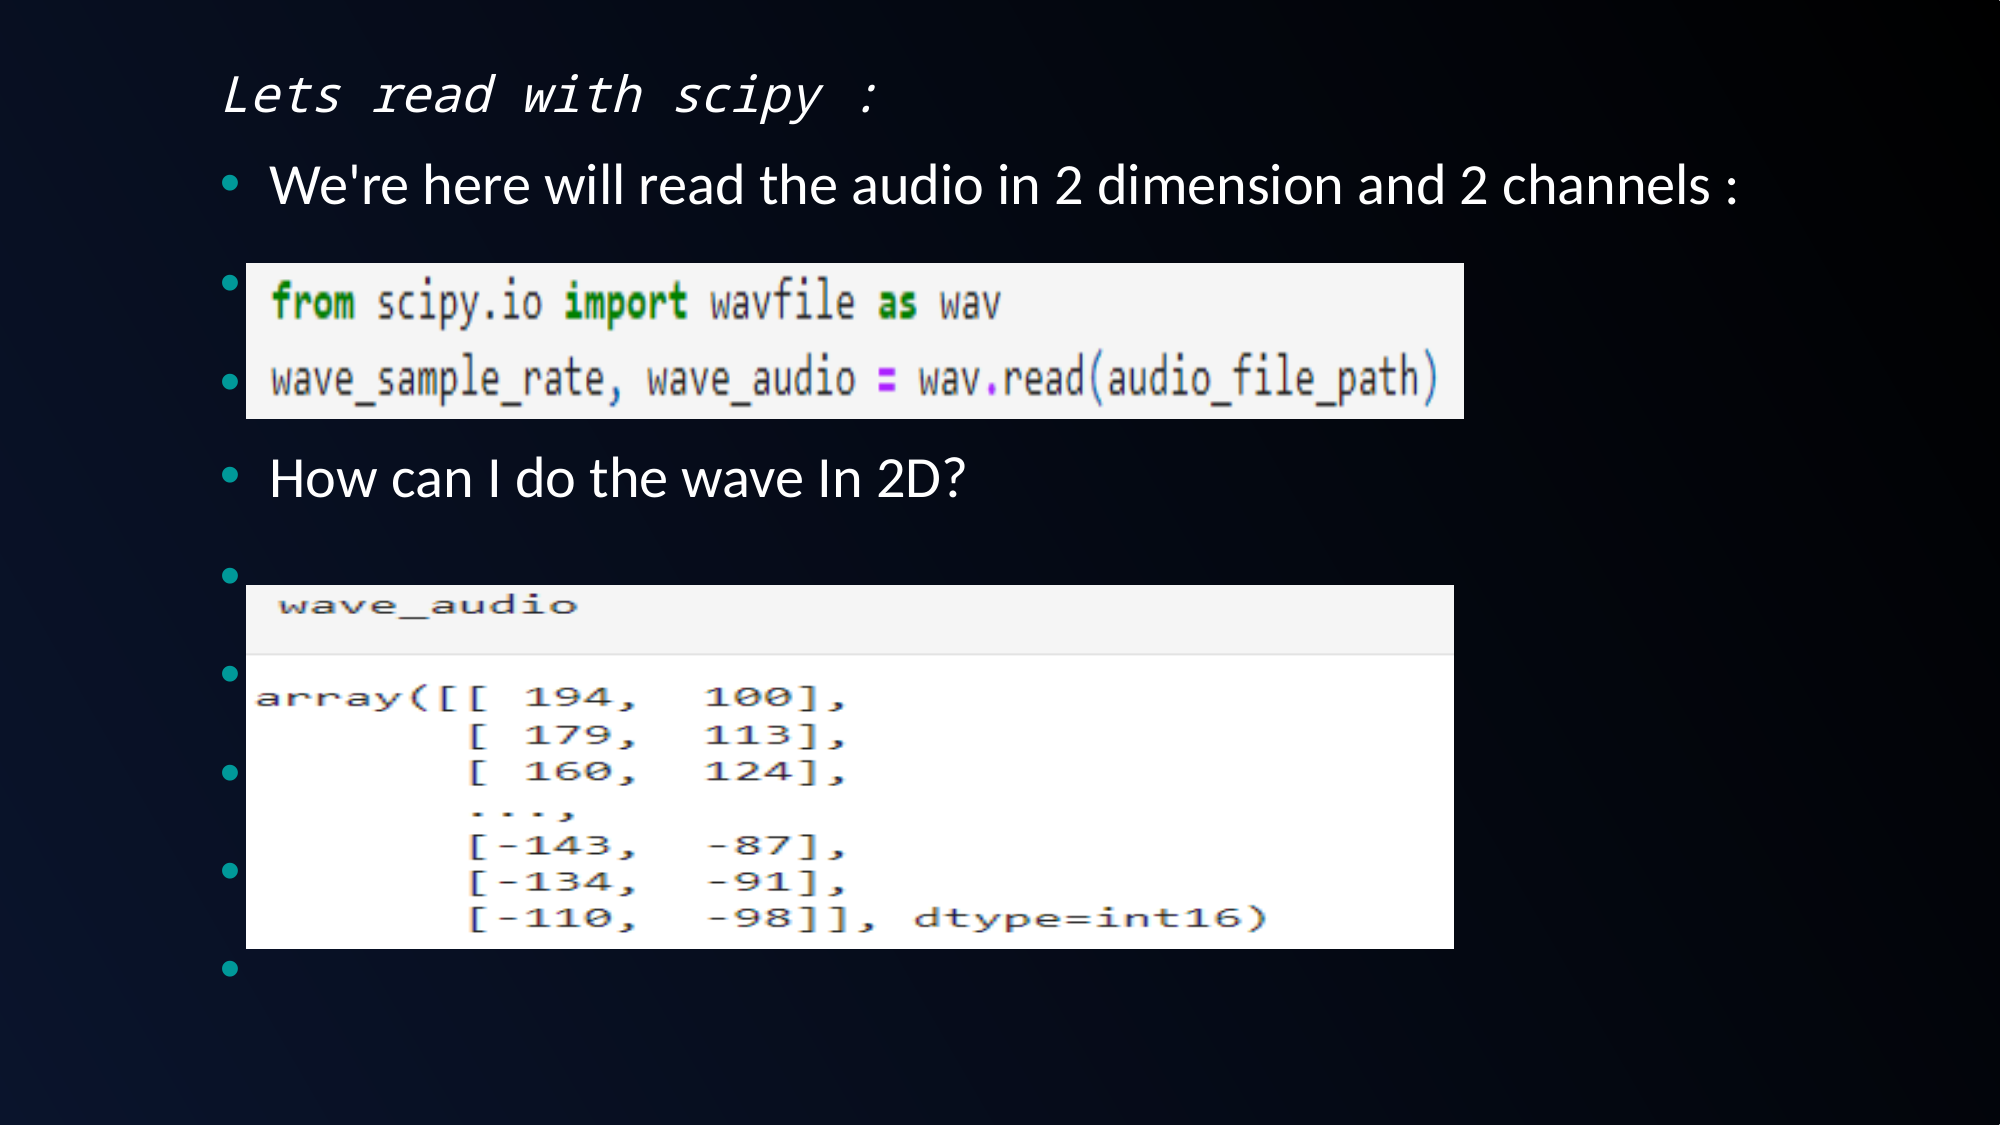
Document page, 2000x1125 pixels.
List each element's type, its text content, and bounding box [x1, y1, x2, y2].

picture [246, 263, 1464, 419]
list We're here will read the audio in 2 dimension and 2 channels : How can I do the wave In 2D? [199, 144, 1900, 1012]
title Lets read with scipy : [199, 45, 1900, 134]
picture [246, 585, 1454, 949]
